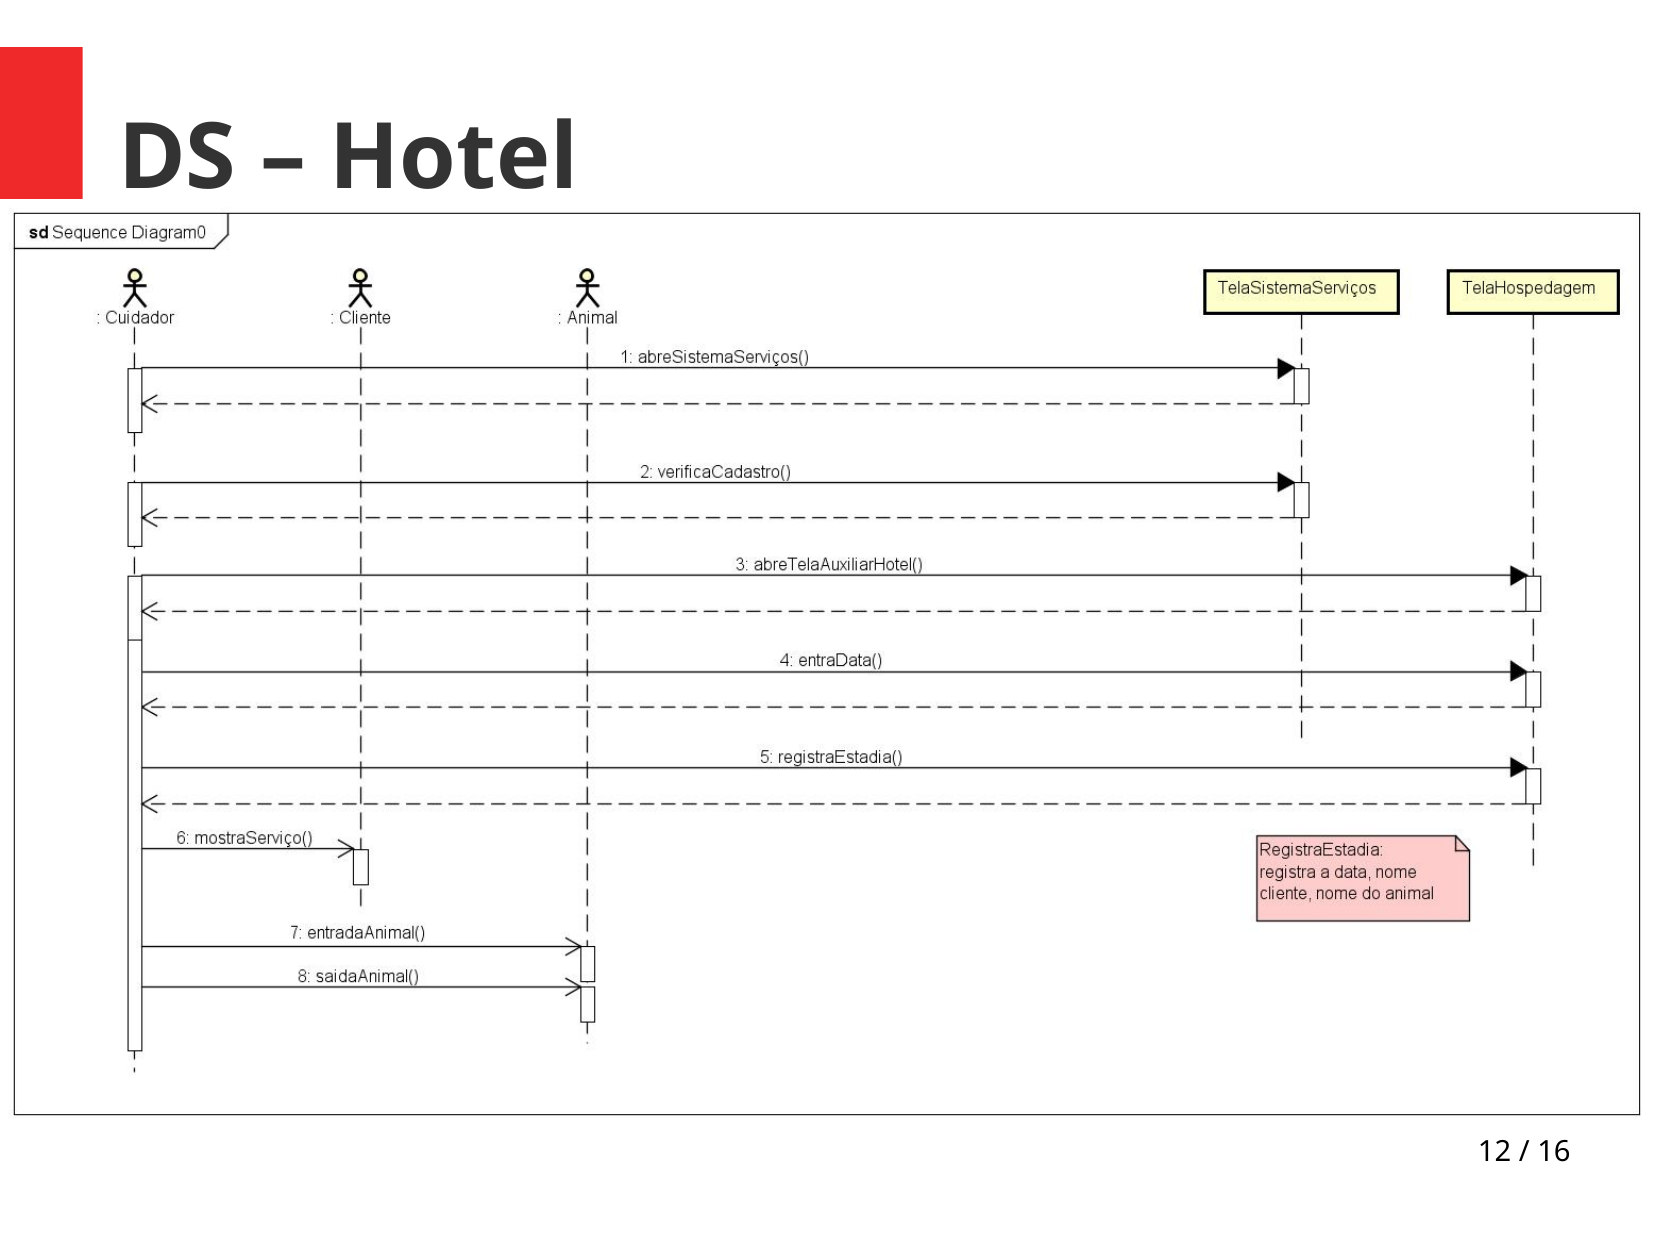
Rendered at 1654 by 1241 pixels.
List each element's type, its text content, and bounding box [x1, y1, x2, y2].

title DS – Hotel [118, 49, 1571, 199]
picture [0, 199, 1654, 1128]
